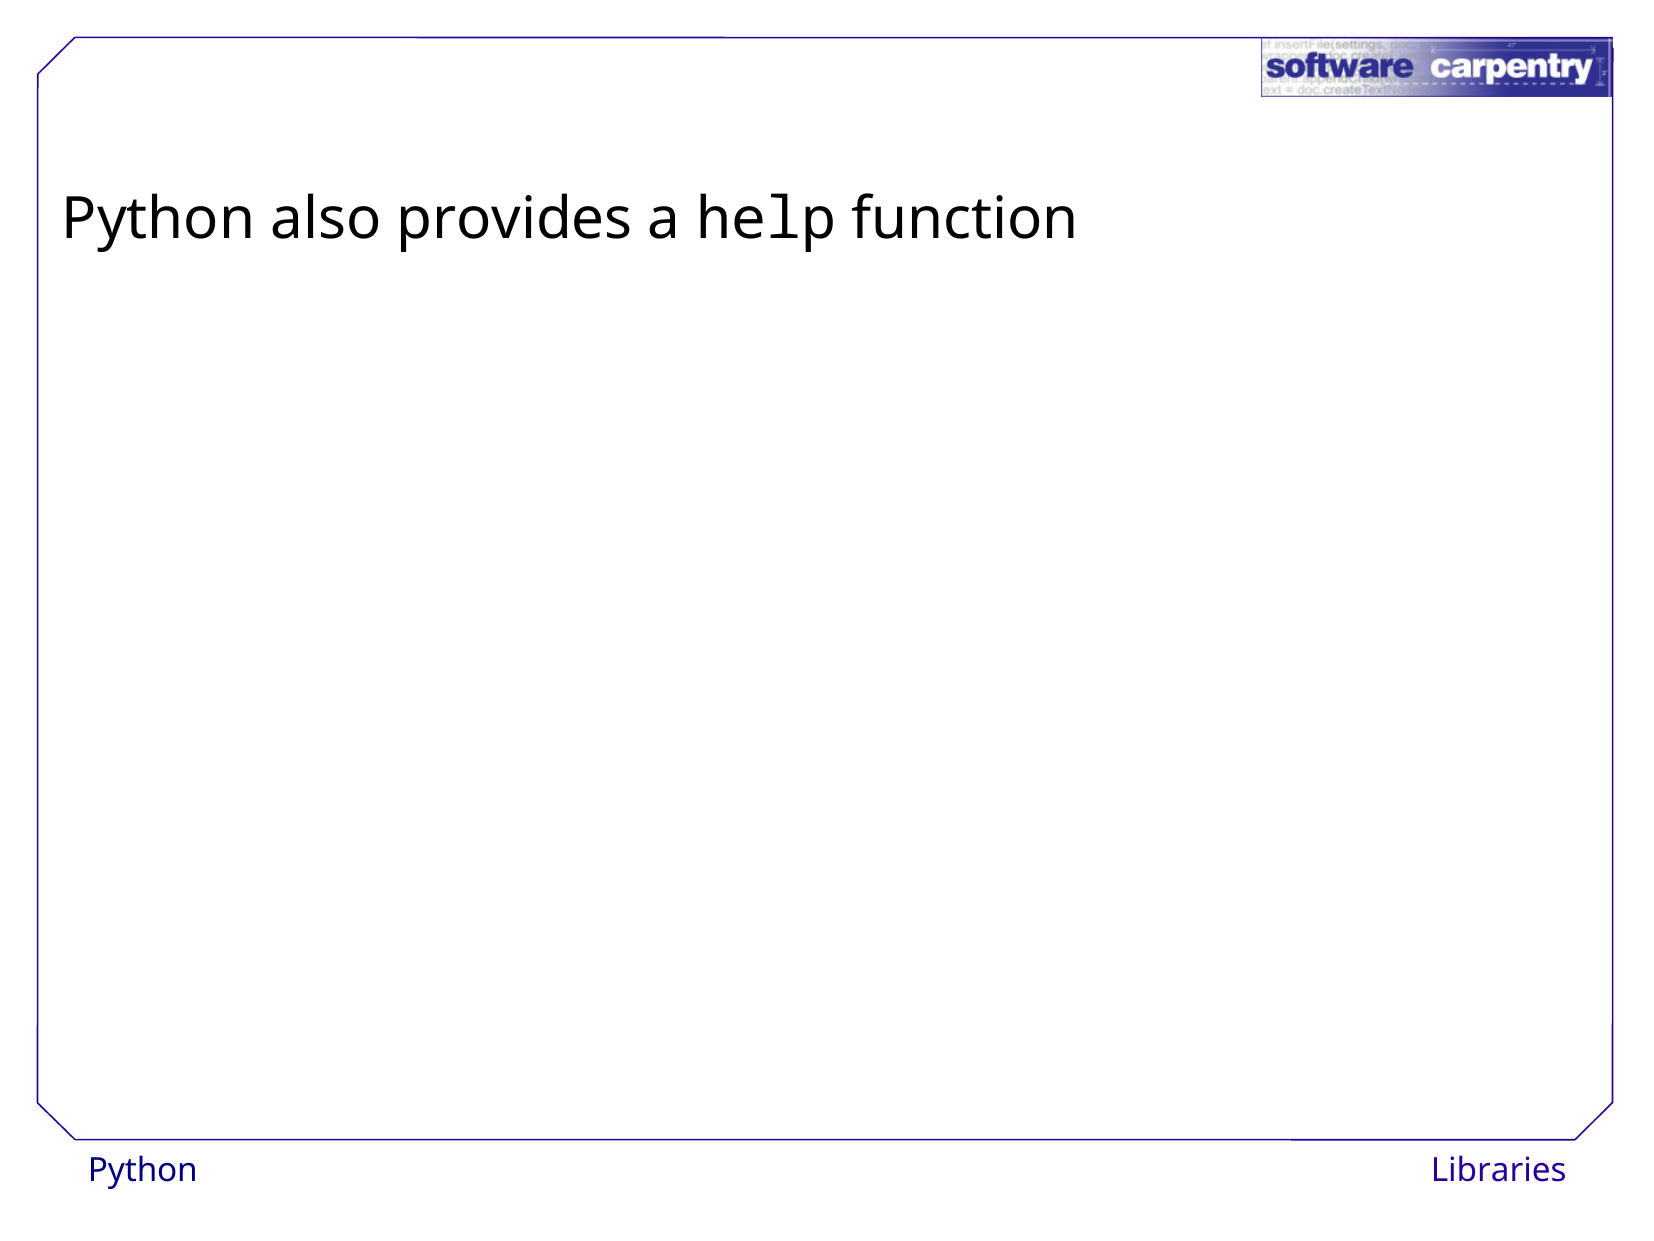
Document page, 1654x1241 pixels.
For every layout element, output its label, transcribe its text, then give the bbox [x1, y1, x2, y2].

text_box Python also provides a help function [47, 138, 1244, 259]
picture [1261, 39, 1613, 97]
